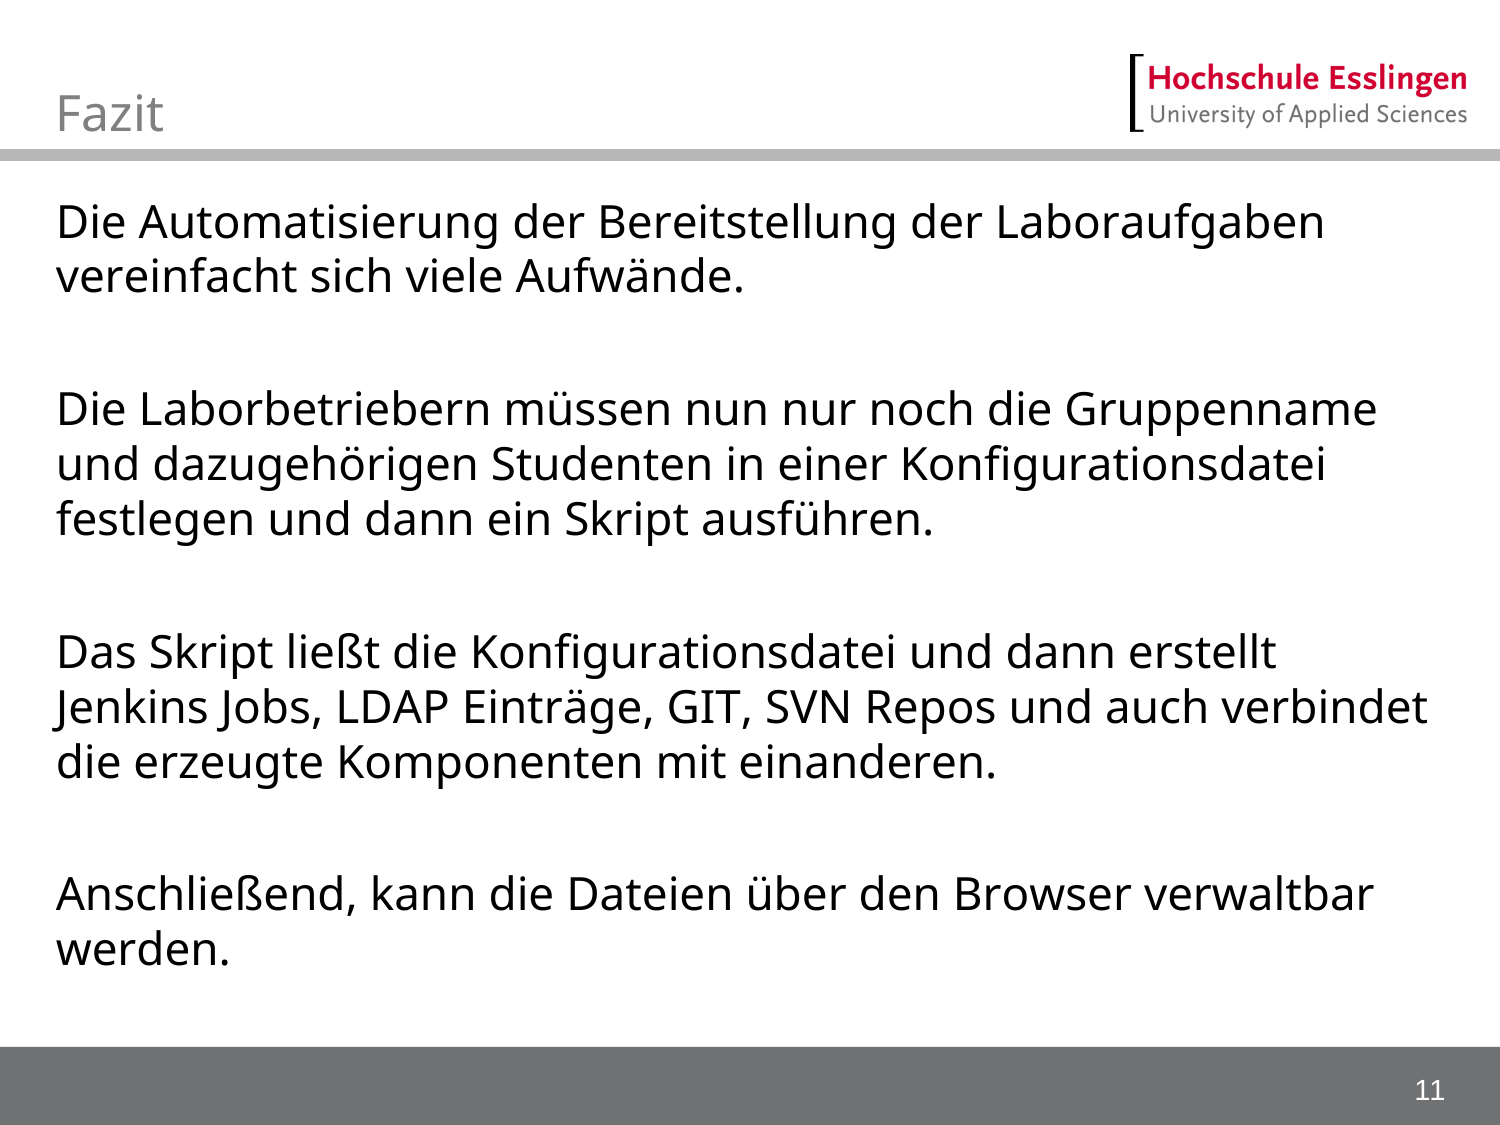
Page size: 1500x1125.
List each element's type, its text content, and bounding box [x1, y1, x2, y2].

title Fazit [41, 6, 1105, 149]
list Die Automatisierung der Bereitstellung der Laboraufgaben vereinfacht sich viele Aufwände. Die Laborbetriebern müssen nun nur noch die Gruppenname und dazugehörigen Studenten in einer Konfigurationsdatei festlegen und dann ein Skript ausführen. Das Skript ließt die Konfigurationsdatei und dann erstellt Jenkins Jobs, LDAP Einträge, GIT, SVN Repos und auch verbindet die erzeugte Komponenten mit einanderen. Anschließend, kann die Dateien über den Browser verwaltbar werden. [41, 184, 1447, 985]
picture [1130, 54, 1467, 132]
